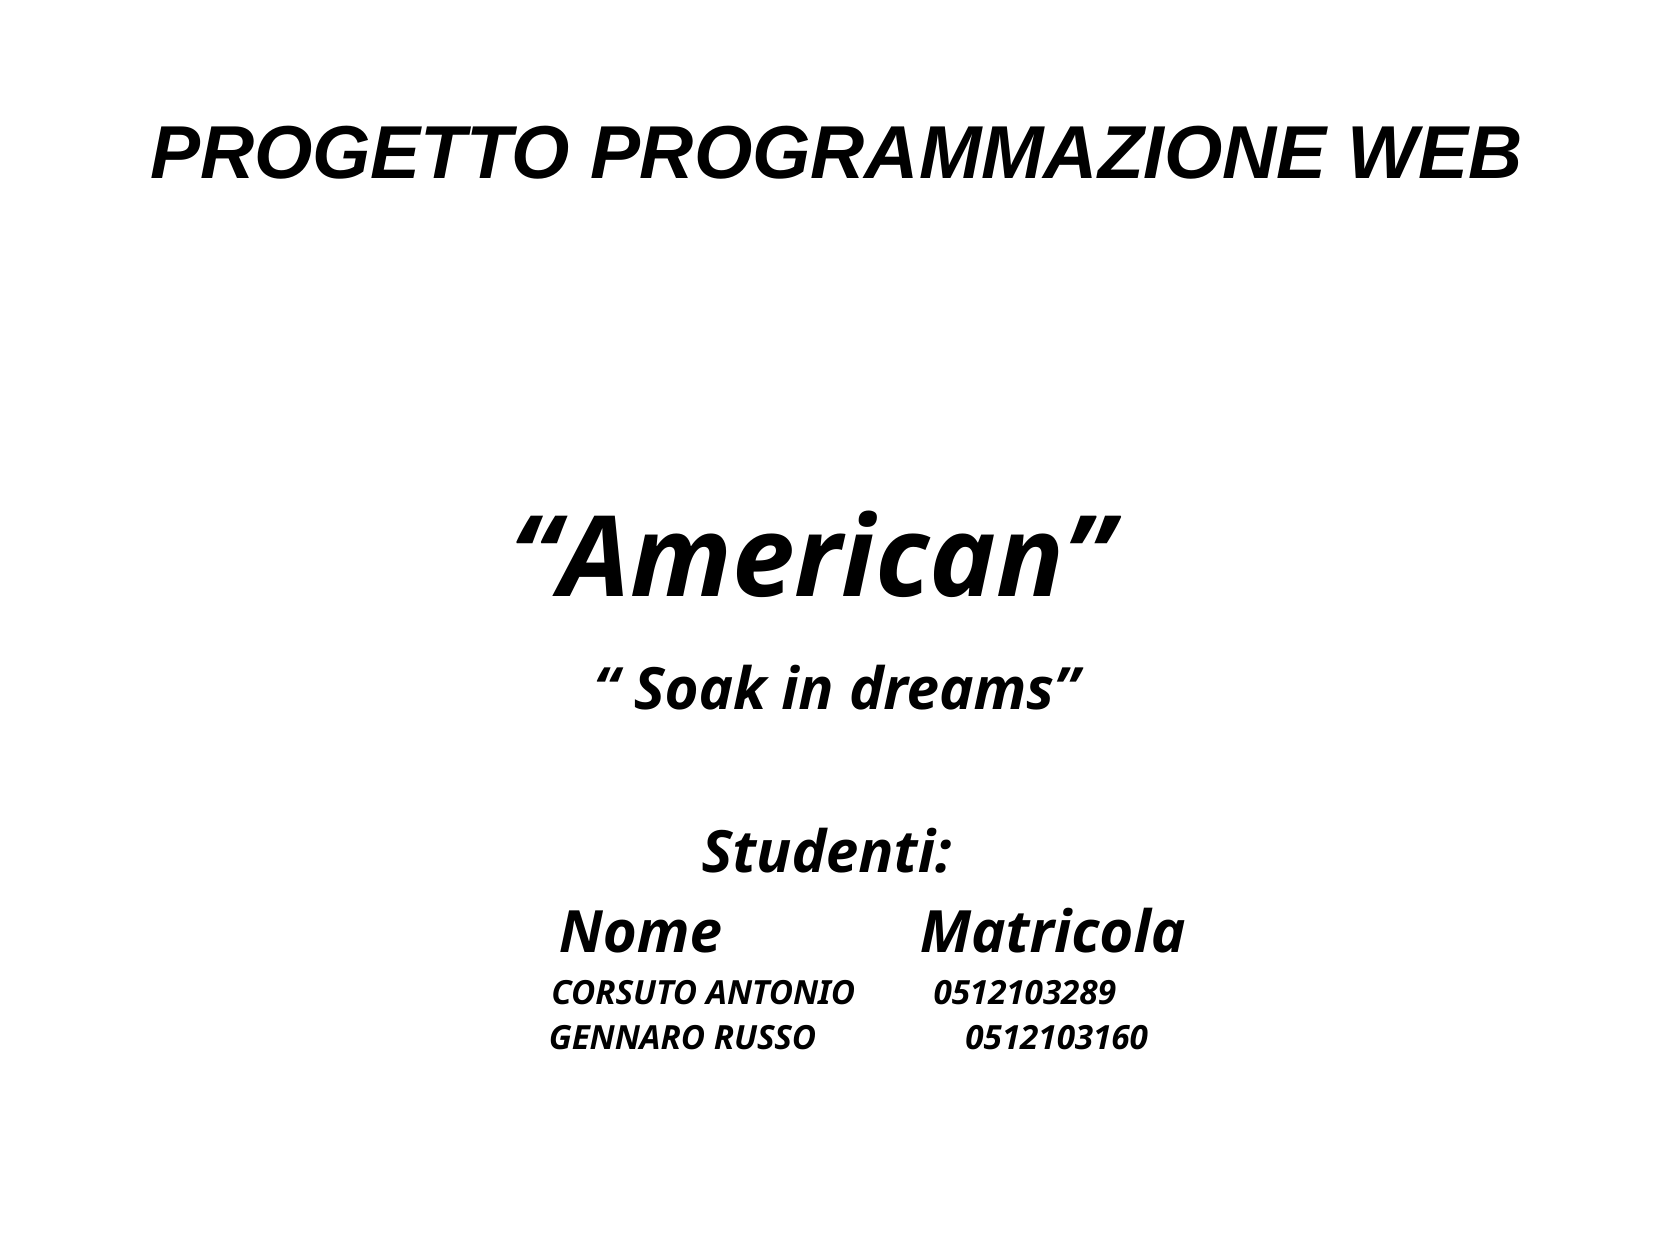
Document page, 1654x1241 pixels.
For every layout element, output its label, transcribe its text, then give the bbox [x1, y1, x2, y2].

title PROGETTO PROGRAMMAZIONE WEB [82, 49, 1571, 257]
subtitle “American” “ Soak in dreams” Studenti: Nome Matricola CORSUTO ANTONIO 0512103289 GENNARO RUSSO 0512103160 [82, 354, 1571, 1182]
